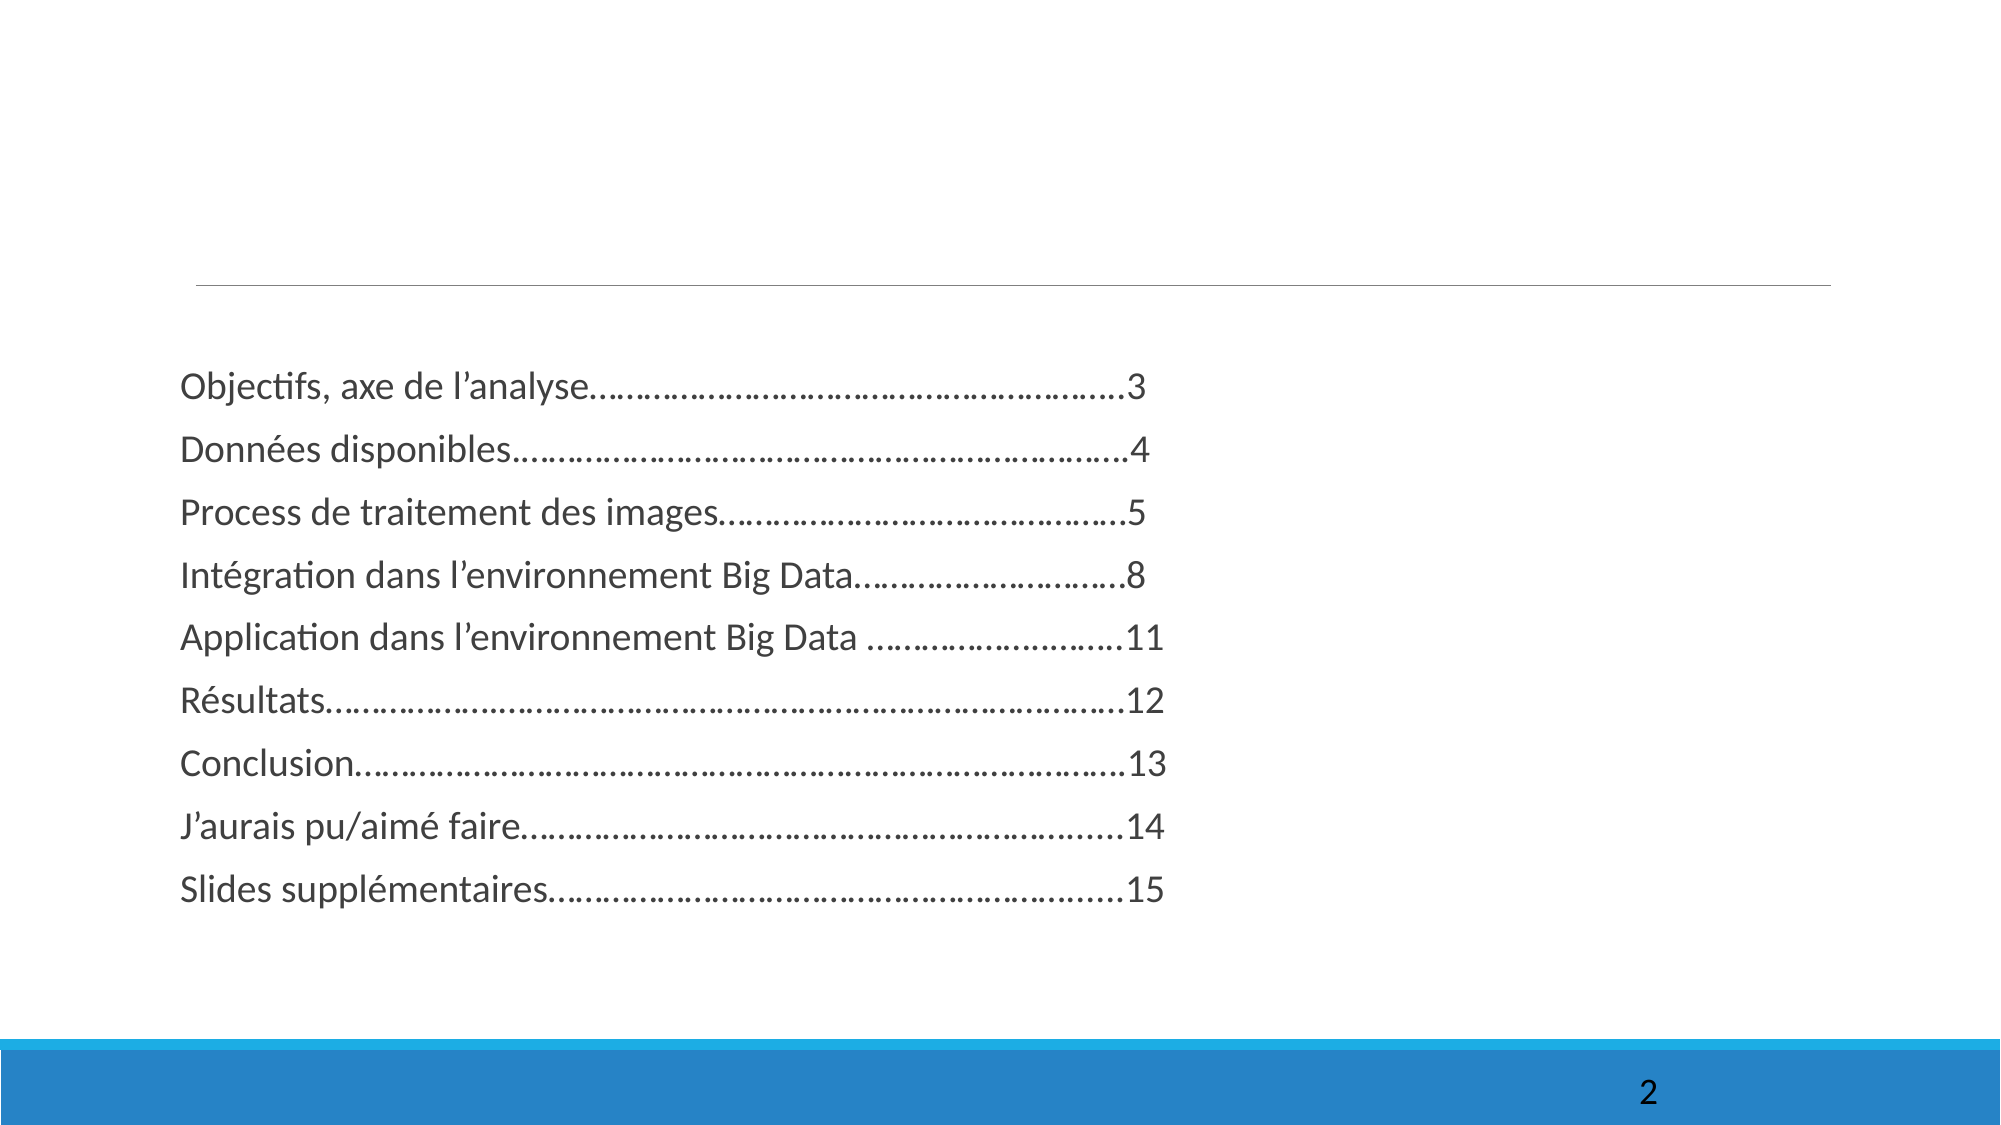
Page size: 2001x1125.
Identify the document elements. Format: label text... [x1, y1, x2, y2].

text_box [1624, 1059, 1840, 1120]
list Objectifs, axe de l’analyse…………………………………………………..3 Données disponibles.………………………………………………………….4 Process de traitement des images………………………………………5 Intégration dans l’environnement Big Data…………………………8 Application dans l’environnement Big Data ………………..……..11 Résultats……………….……………………………………………………………12 Conclusion………………………………………………………………………….13 J’aurais pu/aimé faire……………………………………………………......14 Slides supplémentaires…………………………………………………......15 [180, 361, 1831, 1028]
